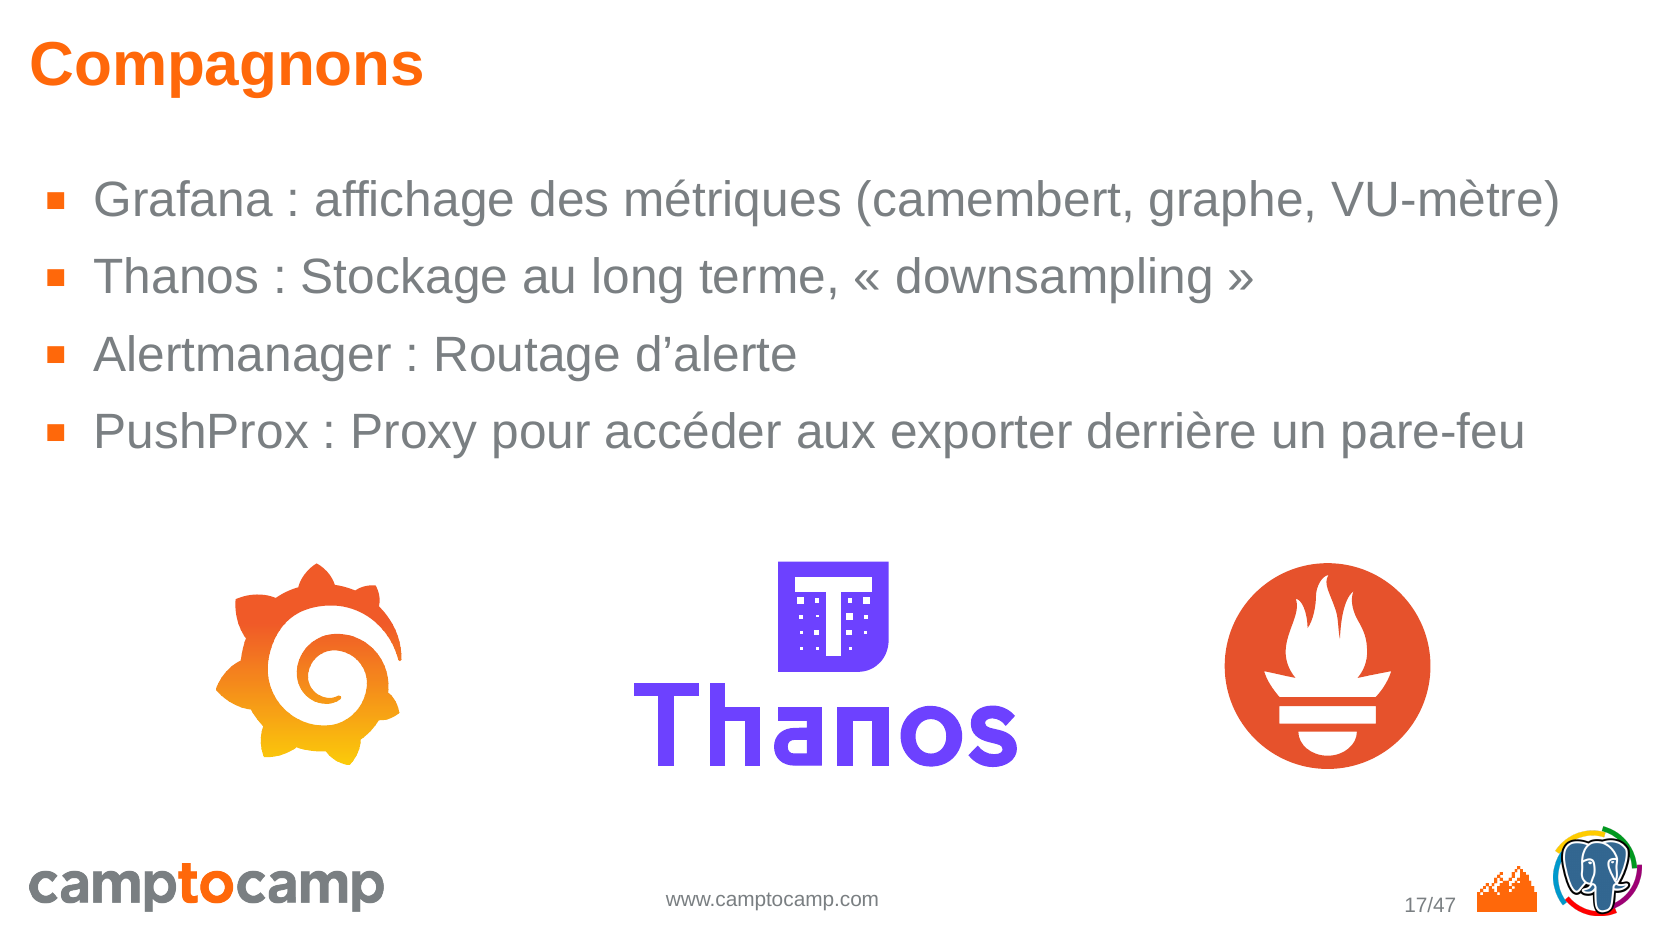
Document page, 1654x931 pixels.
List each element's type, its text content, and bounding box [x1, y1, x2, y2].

picture [632, 561, 1018, 768]
picture [1223, 561, 1436, 770]
picture [1477, 866, 1537, 912]
picture [1553, 826, 1642, 916]
list Grafana : affichage des métriques (camembert, graphe, VU-mètre) Thanos : Stockage au long terme, « downsampling » Alertmanager : Routage d’alerte PushProx : Proxy pour accéder aux exporter derrière un pare-feu [29, 171, 1625, 532]
picture [215, 561, 402, 768]
title Compagnons [29, 29, 1625, 156]
picture [29, 863, 384, 912]
